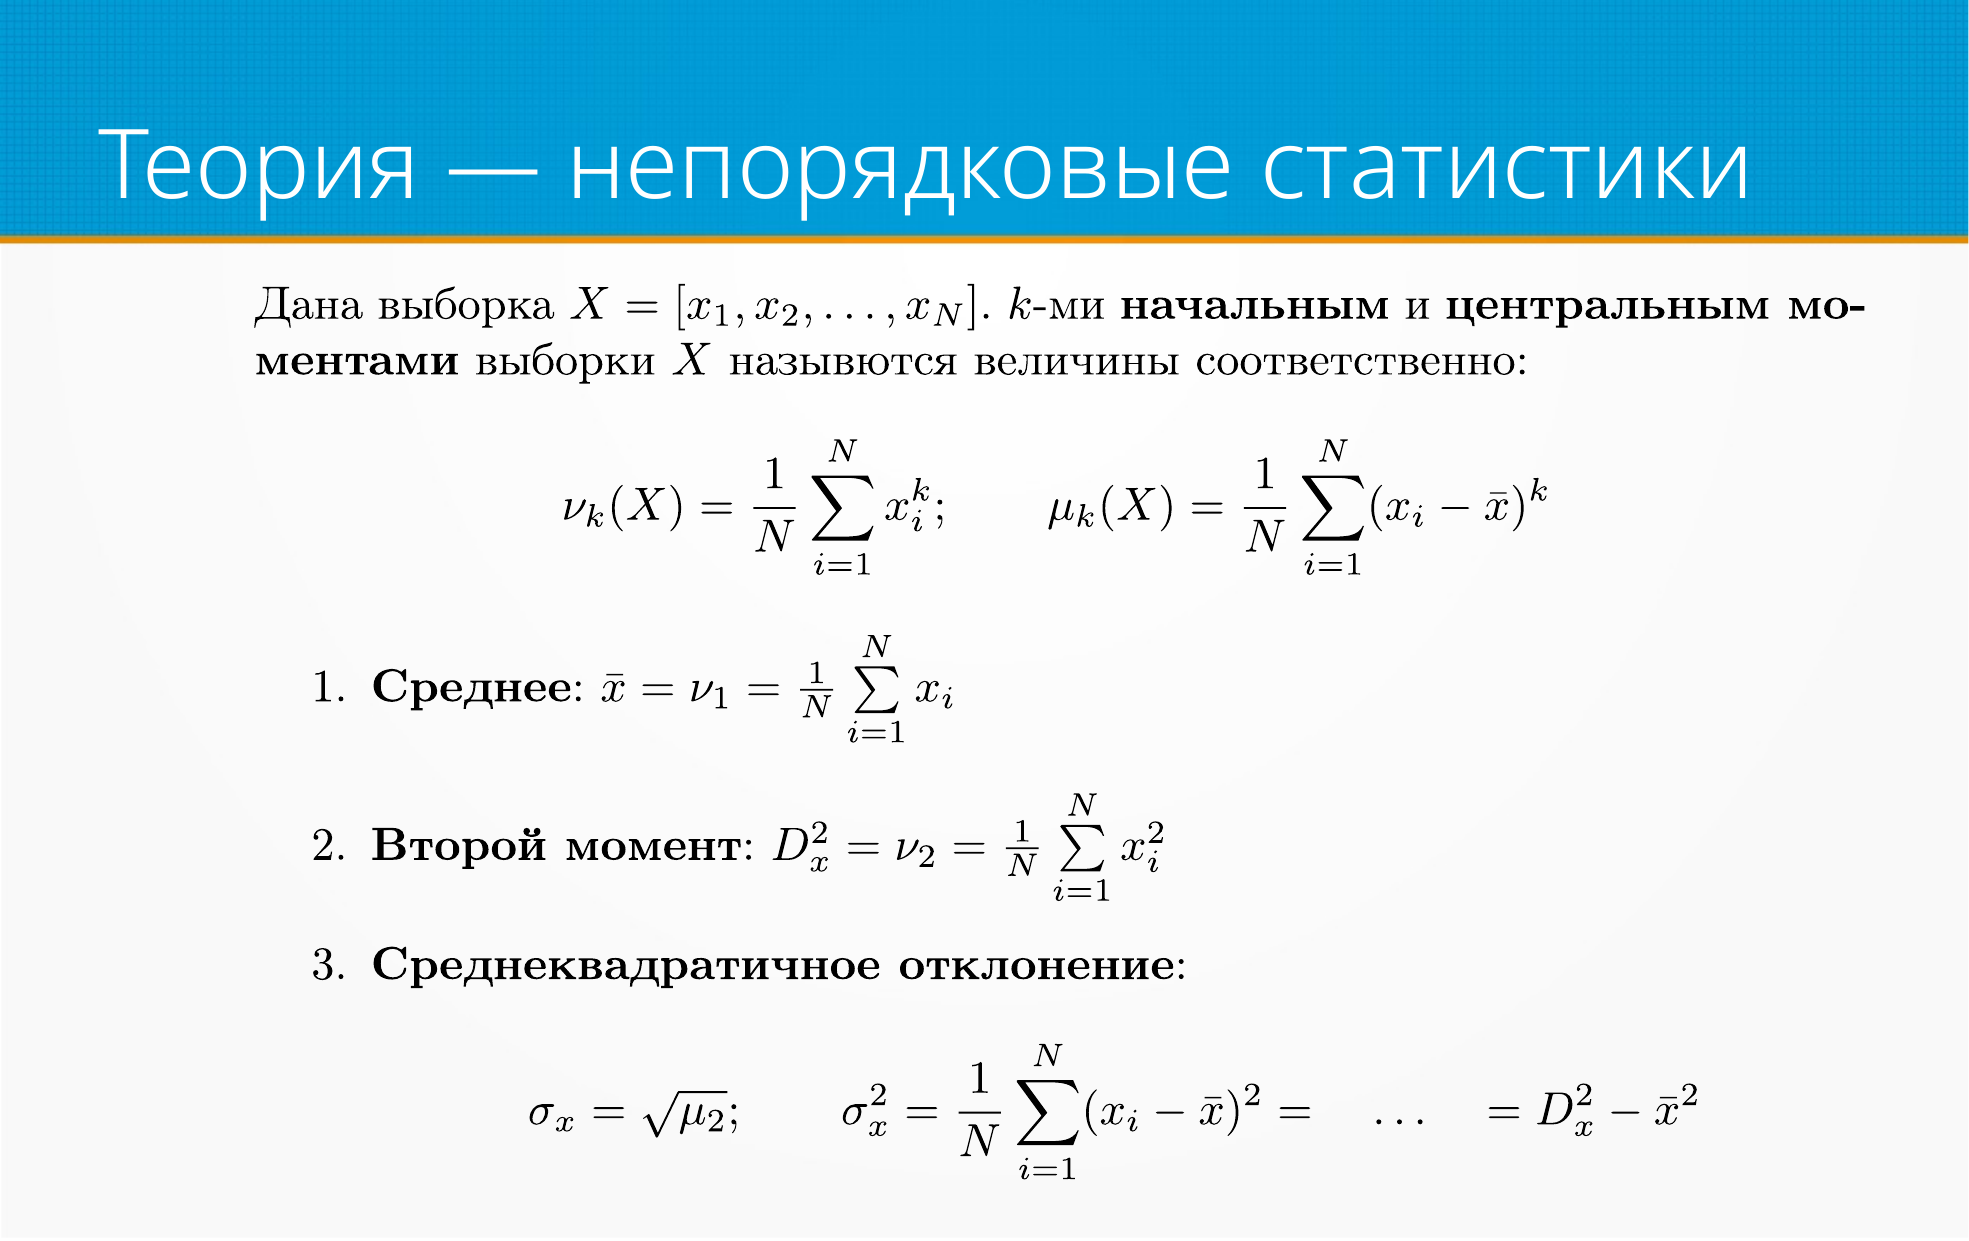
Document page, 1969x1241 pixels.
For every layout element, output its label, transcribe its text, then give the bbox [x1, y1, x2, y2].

picture [0, 233, 1969, 1241]
title Теория — непорядковые статистики [98, 19, 1870, 227]
